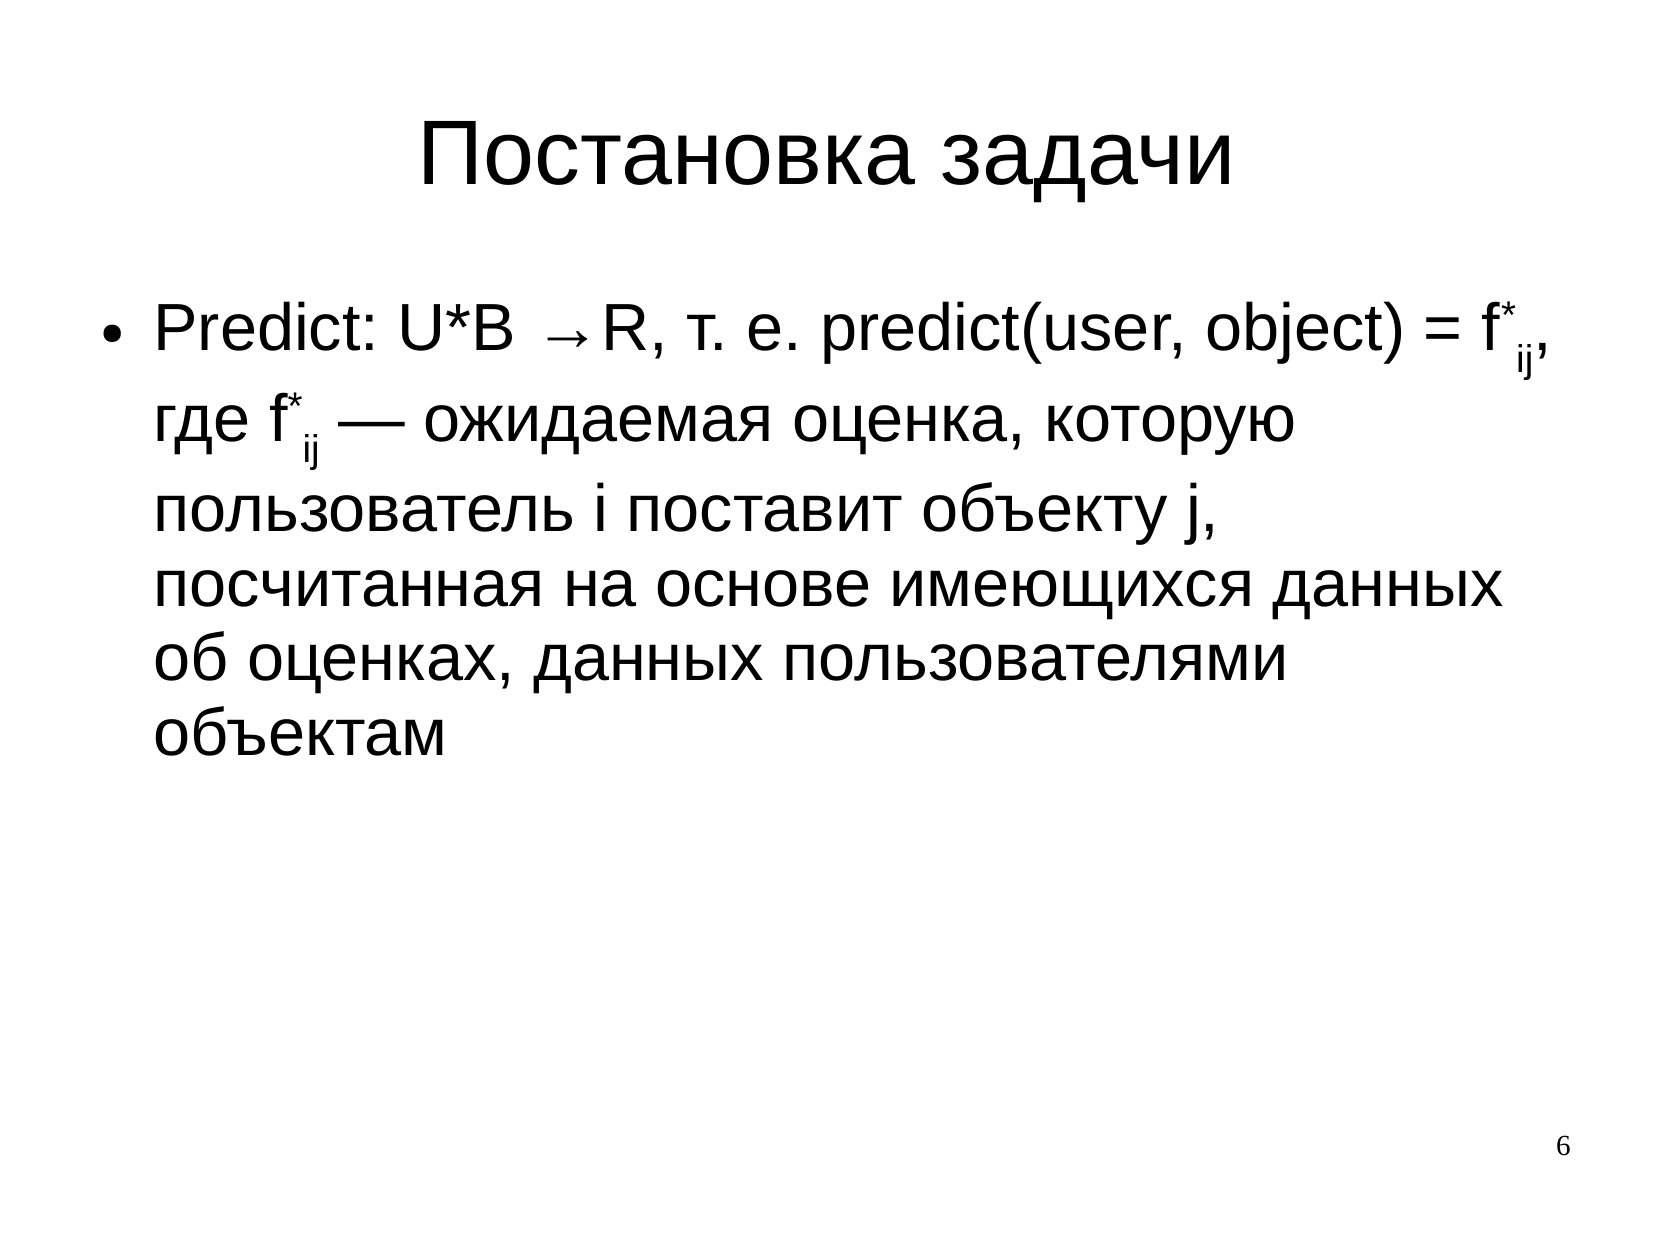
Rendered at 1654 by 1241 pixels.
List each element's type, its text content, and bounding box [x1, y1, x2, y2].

list Predict: U*B →R, т. е. predict(user, object) = f*ij, где f*ij — ожидаемая оценка, которую пользователь i поставит объекту j, посчитанная на основе имеющихся данных об оценках, данных пользователями объектам [82, 290, 1571, 1010]
title Постановка задачи [82, 49, 1571, 257]
chart [770, 519, 783, 547]
